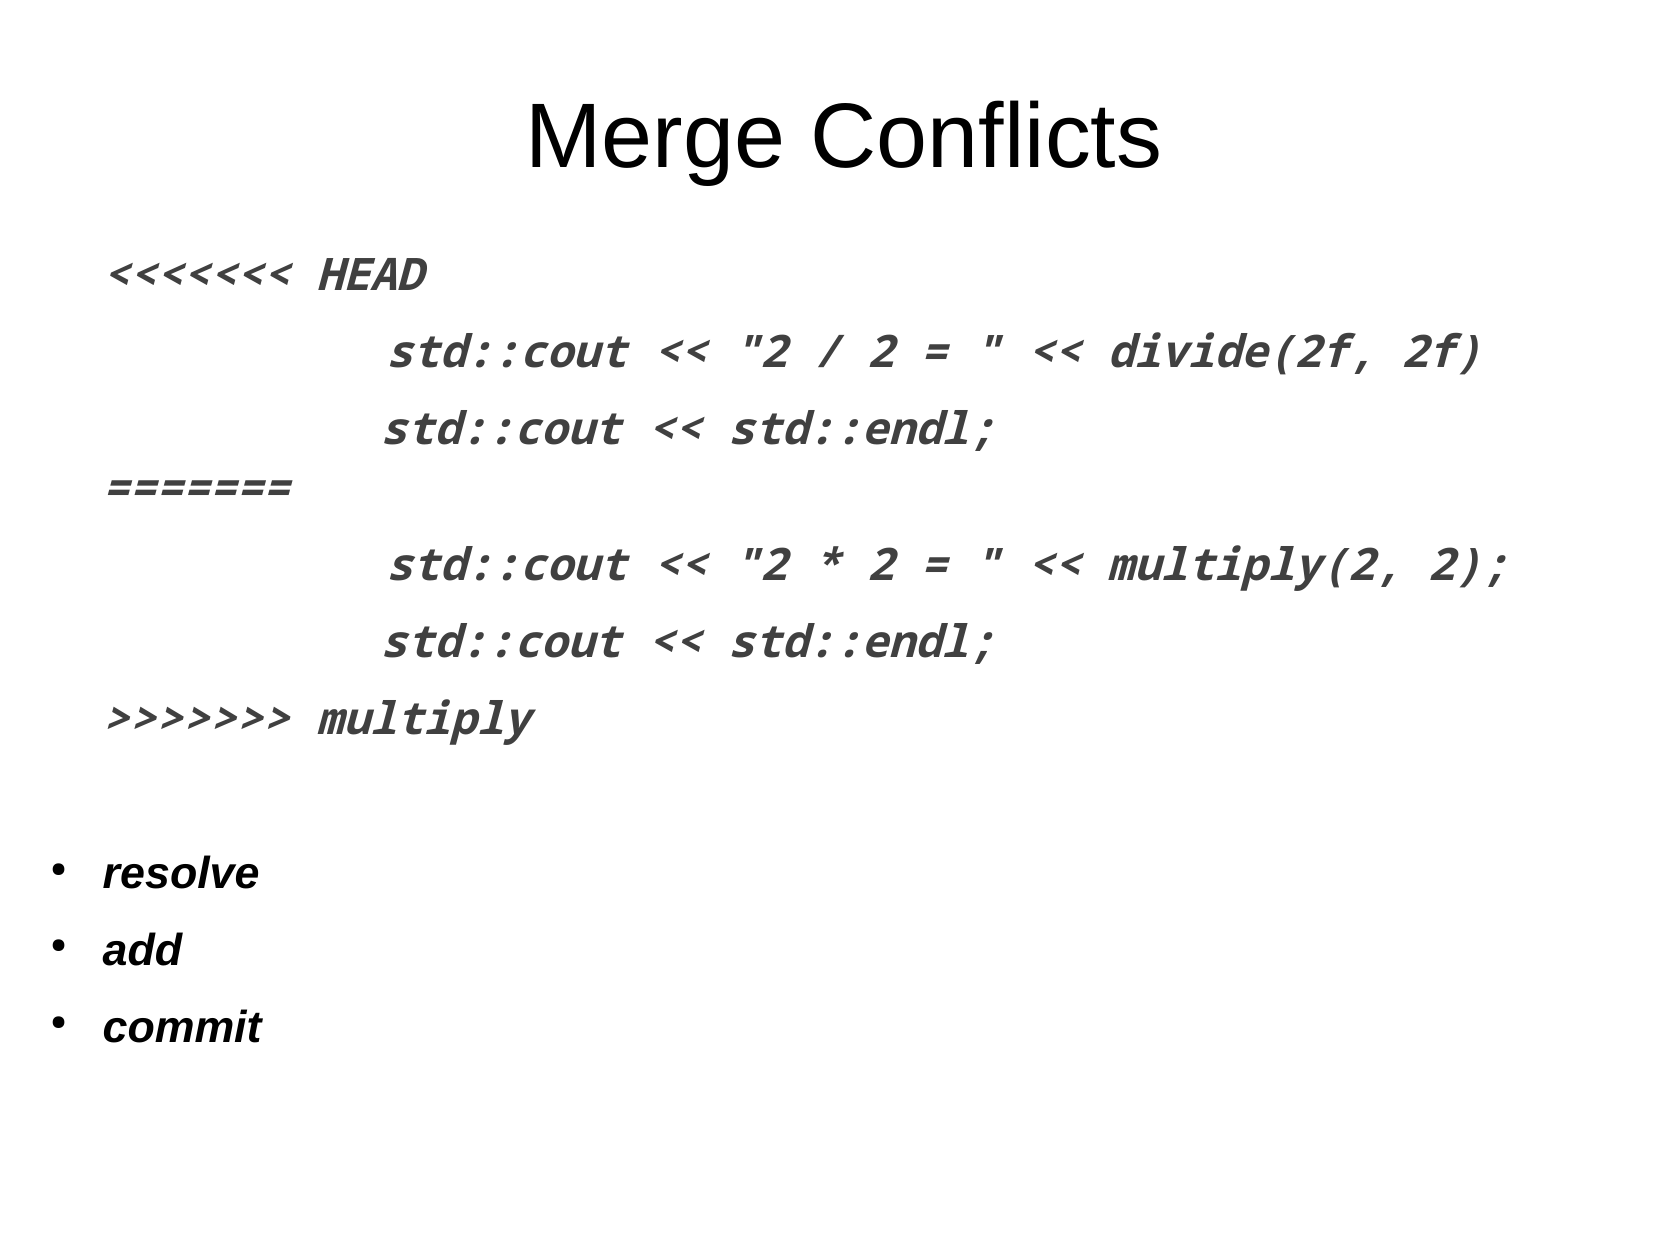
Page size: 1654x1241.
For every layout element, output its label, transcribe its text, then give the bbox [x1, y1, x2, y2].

list <<<<<<< HEAD std::cout << "2 / 2 = " << divide(2f, 2f) std::cout << std::endl; ======= std::cout << "2 * 2 = " << multiply(2, 2); std::cout << std::endl; >>>>>>> multiply resolve add commit [0, 238, 1636, 1066]
title Merge Conflicts [0, 27, 1654, 235]
